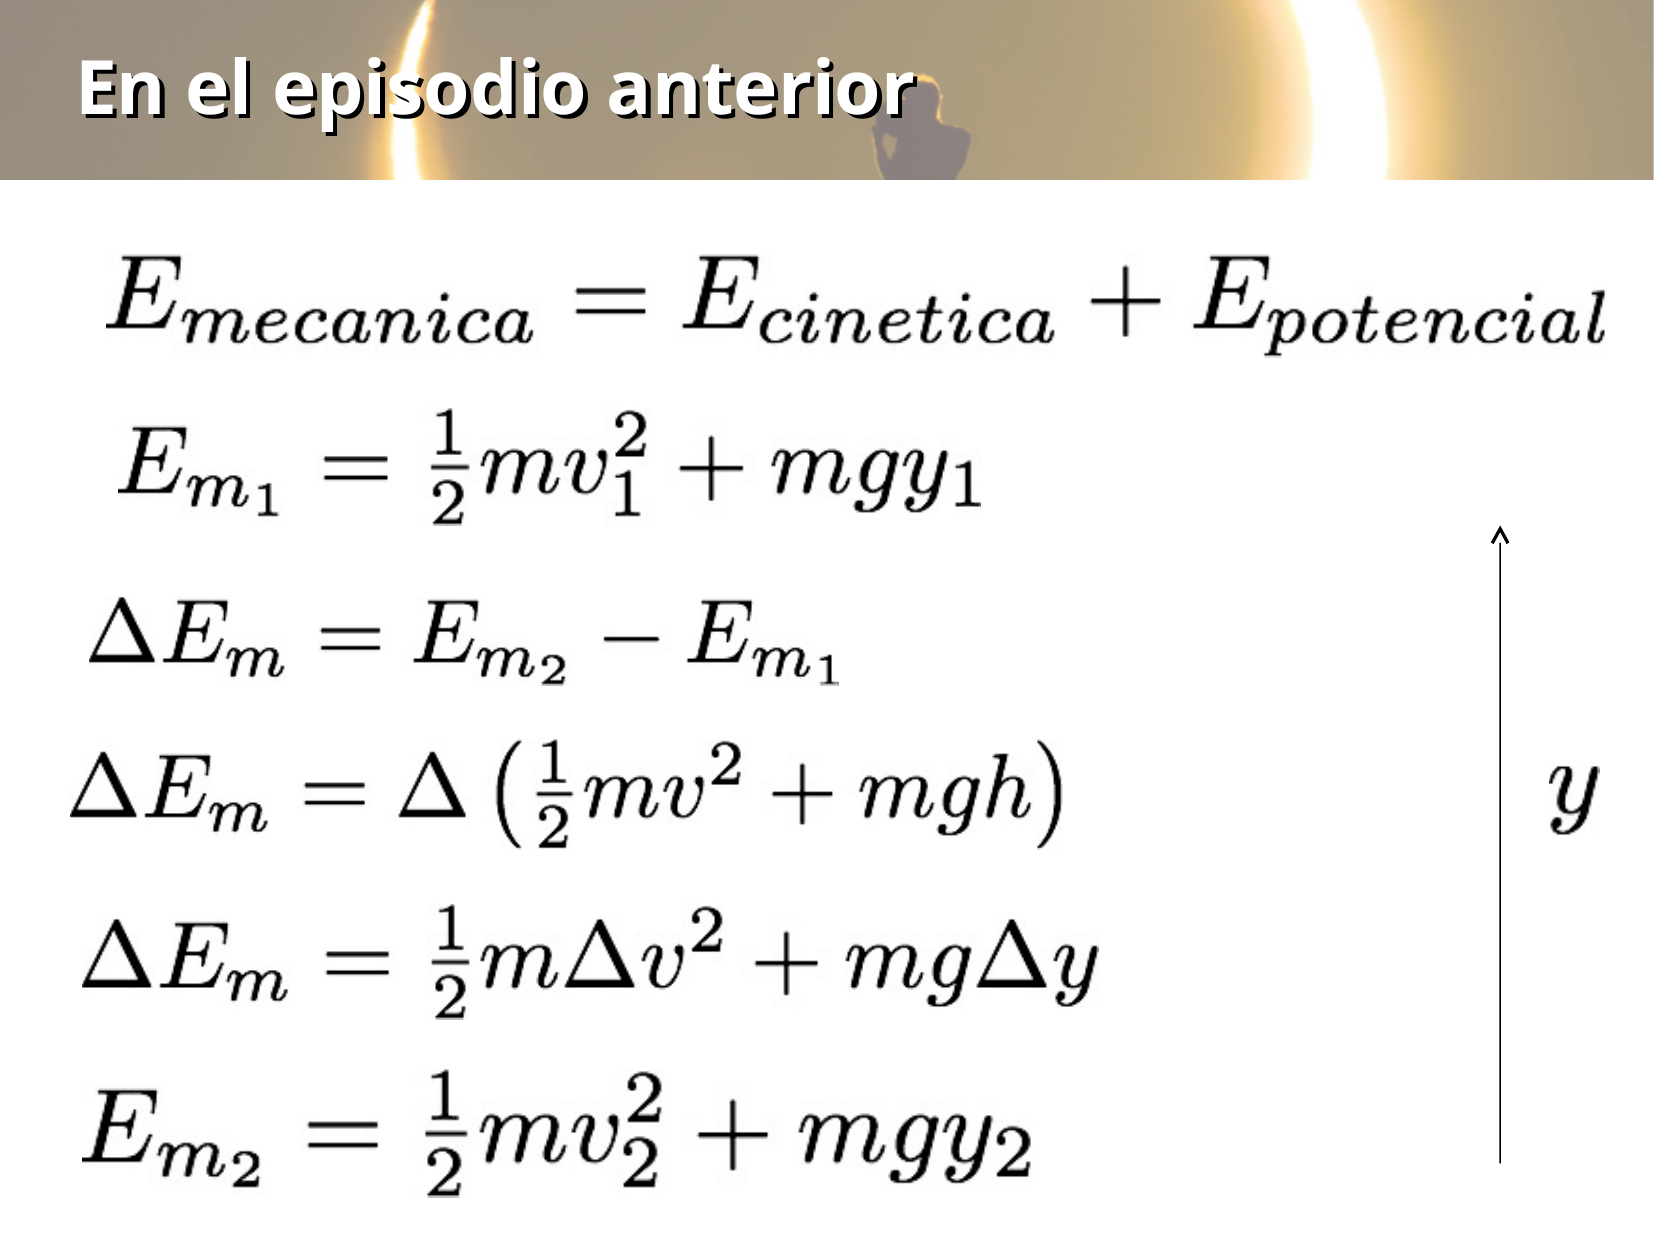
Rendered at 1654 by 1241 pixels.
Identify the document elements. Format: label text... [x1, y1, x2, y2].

picture [70, 738, 1063, 850]
title En el episodio anterior [75, 19, 1563, 150]
picture [118, 407, 981, 526]
picture [1549, 765, 1600, 837]
picture [82, 903, 1099, 1020]
picture [82, 1068, 1033, 1198]
picture [89, 596, 839, 686]
picture [106, 253, 1607, 358]
picture [0, 0, 1654, 180]
